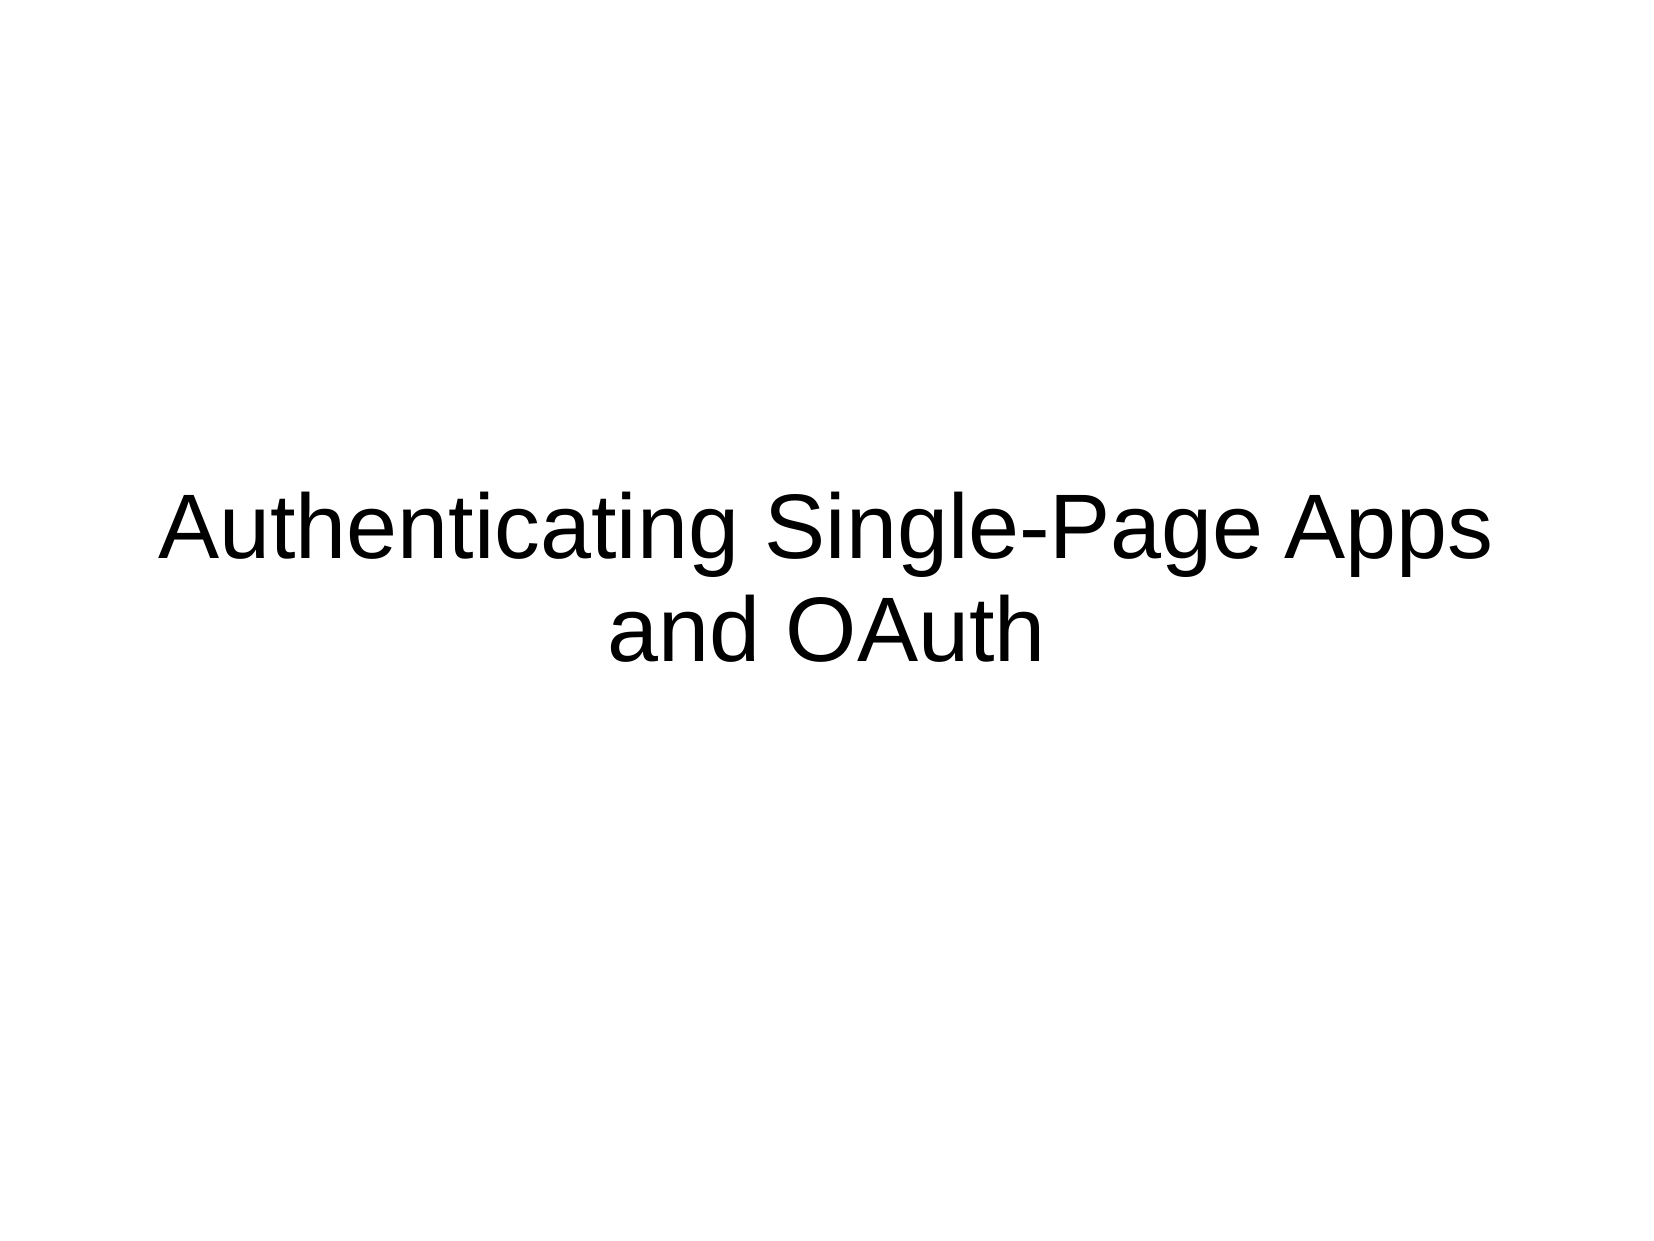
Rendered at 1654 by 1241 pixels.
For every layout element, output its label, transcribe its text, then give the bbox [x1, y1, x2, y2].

title Authenticating Single-Page Apps and OAuth [82, 474, 1571, 682]
